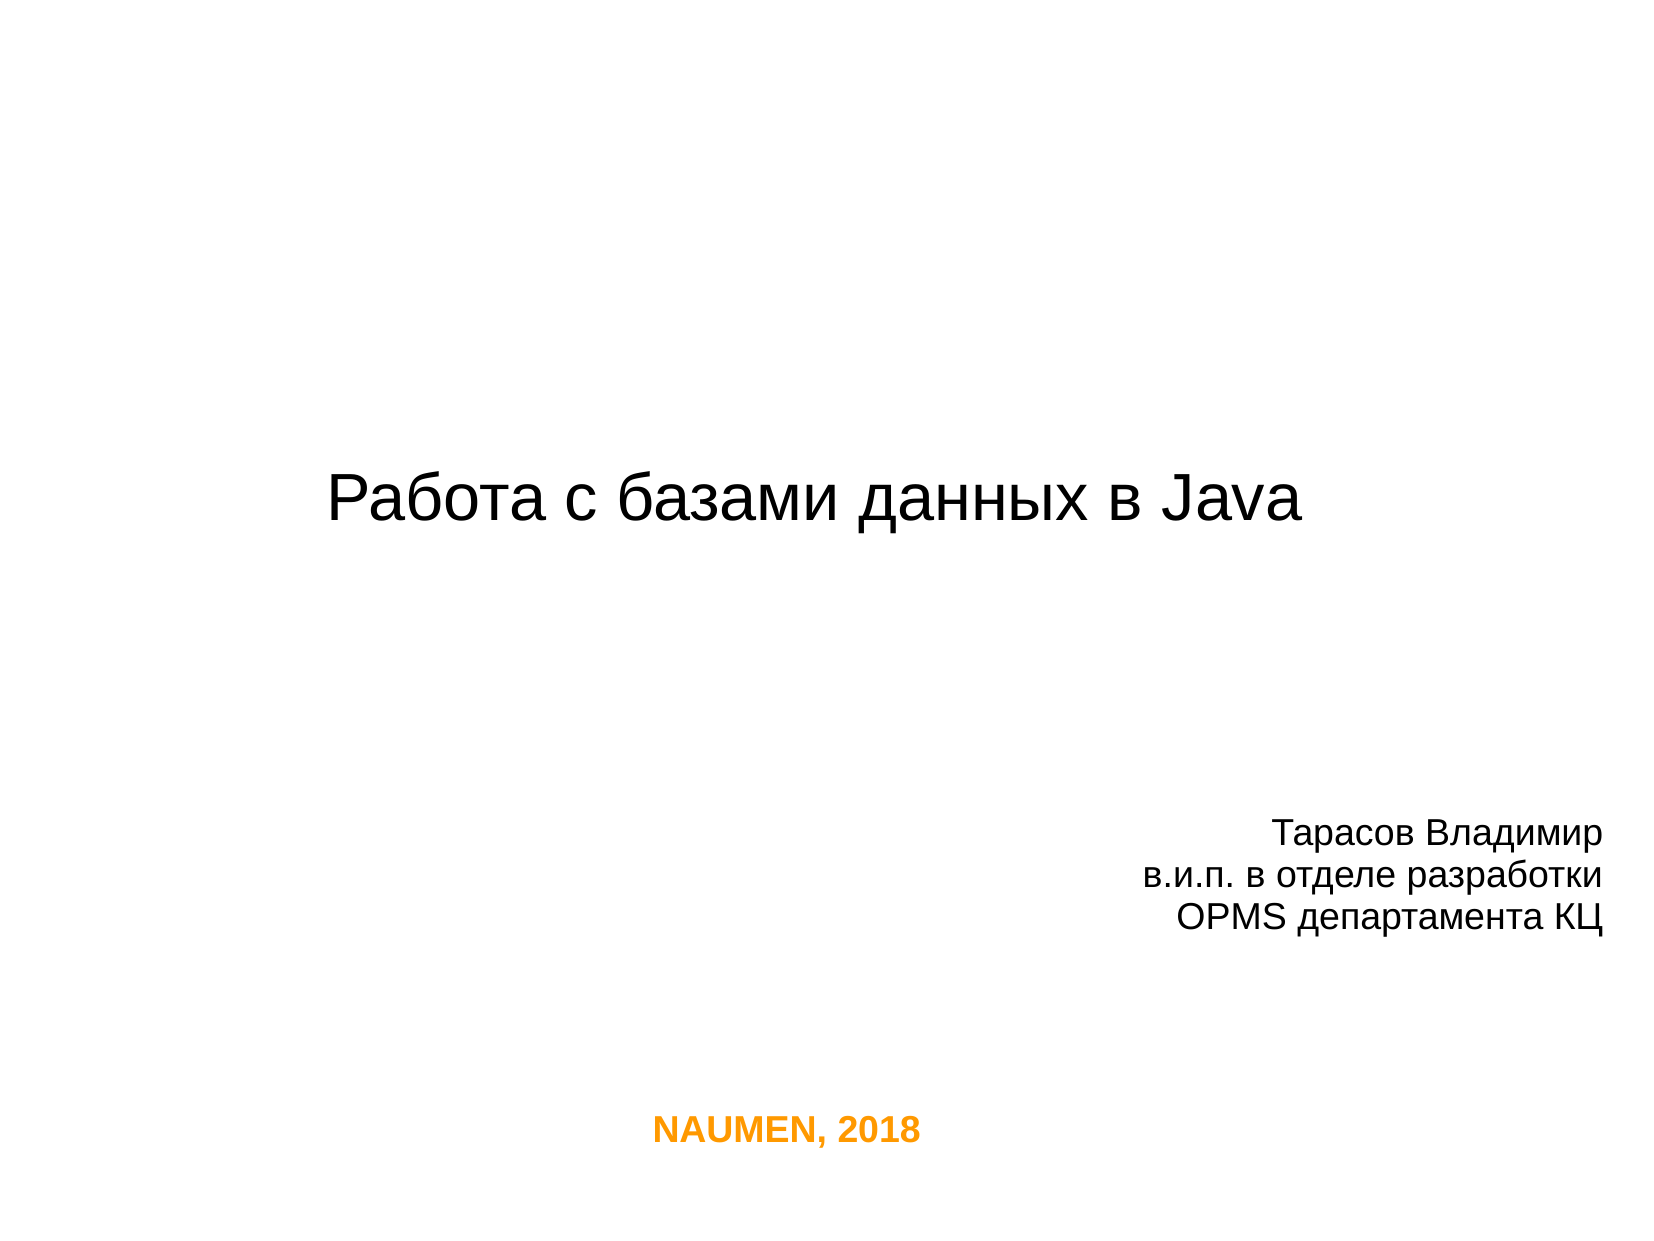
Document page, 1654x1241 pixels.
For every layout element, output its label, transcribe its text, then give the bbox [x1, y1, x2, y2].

subtitle Работа с базами данных в Java [70, 368, 1559, 626]
text_box Тарасов Владимир в.и.п. в отделе разработки OPMS департамента КЦ [1122, 804, 1619, 945]
text_box NAUMEN, 2018 [637, 1100, 957, 1158]
